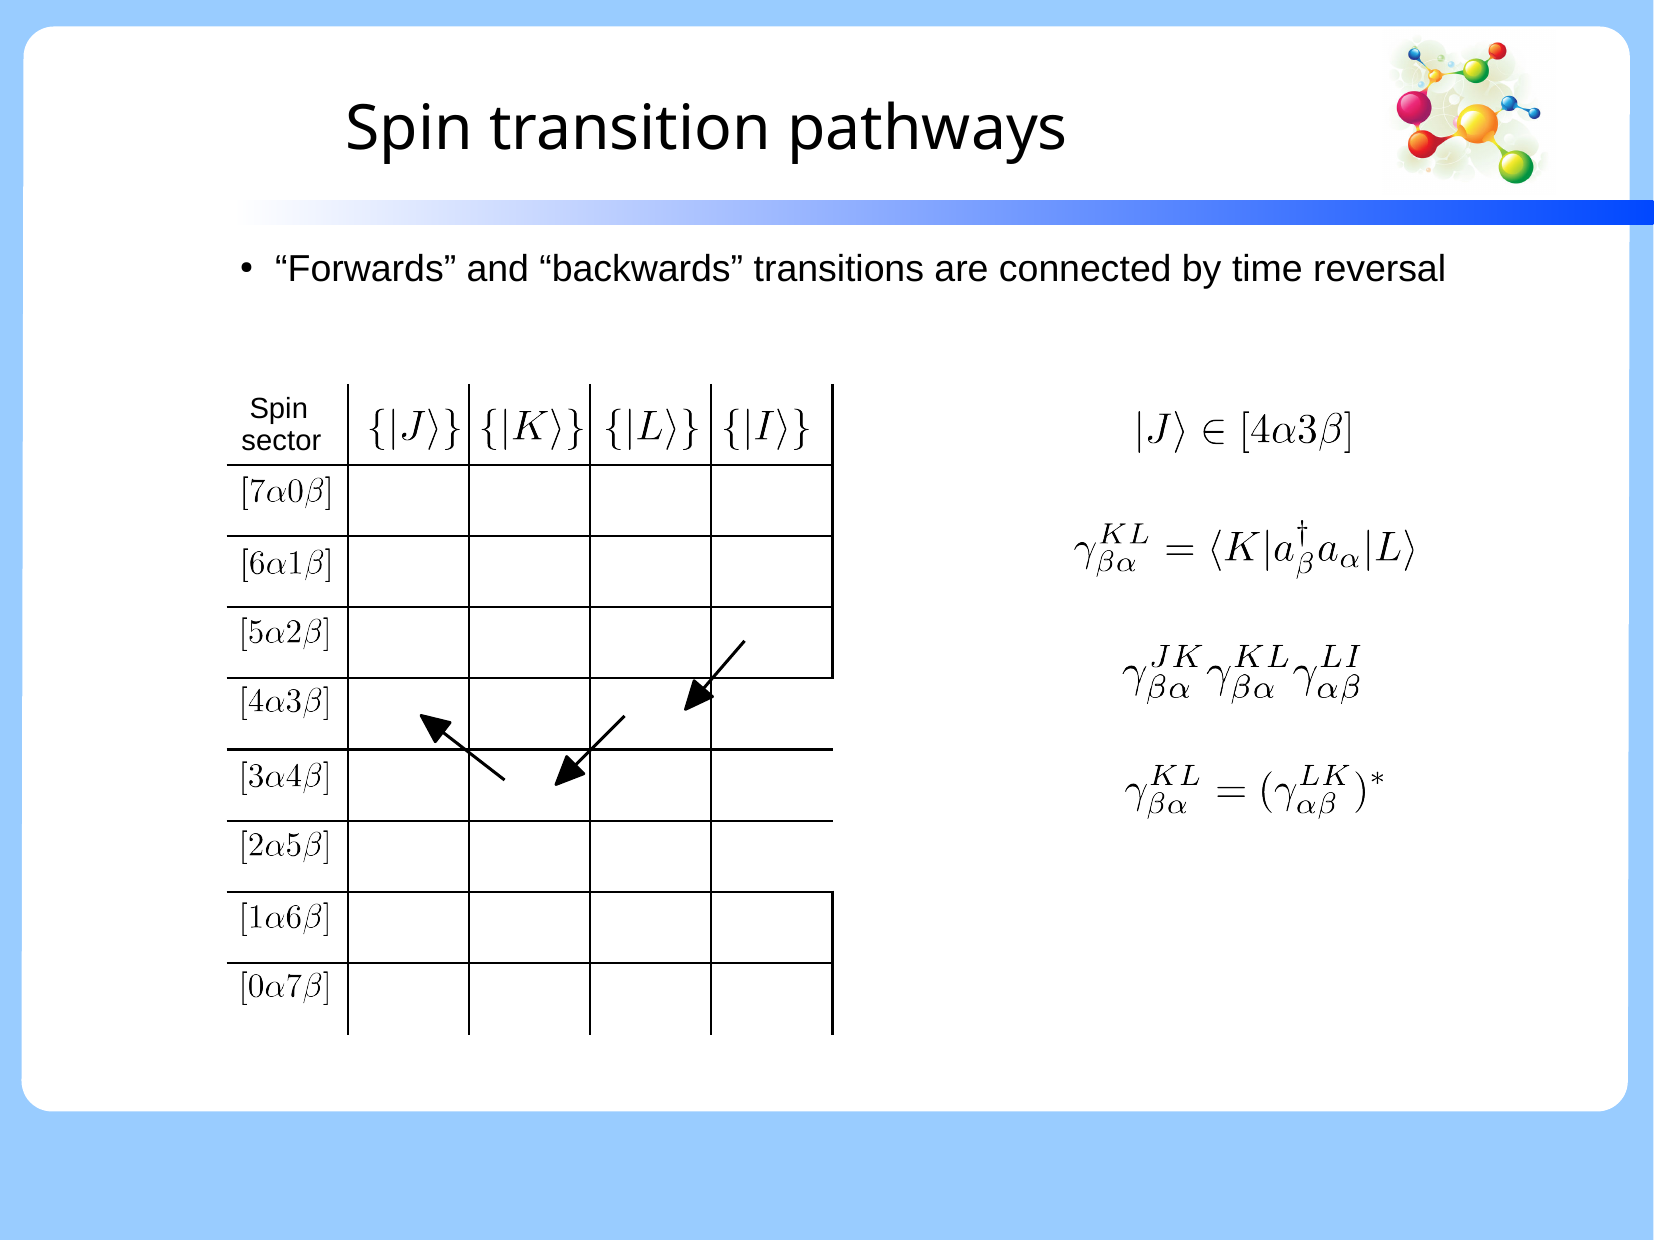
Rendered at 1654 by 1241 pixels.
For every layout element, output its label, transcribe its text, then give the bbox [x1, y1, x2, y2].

table_cell [712, 964, 831, 1035]
picture [605, 408, 698, 450]
table_cell [591, 893, 710, 962]
table_cell [227, 751, 347, 820]
table_cell [349, 822, 468, 891]
picture [243, 548, 330, 582]
table_header [470, 384, 589, 464]
picture [243, 476, 330, 510]
picture [242, 971, 328, 1005]
table_cell [227, 537, 347, 606]
picture [242, 617, 328, 651]
picture [1122, 644, 1361, 704]
picture [242, 761, 328, 795]
title Spin transition pathways [82, 49, 1332, 201]
table_cell [470, 466, 589, 535]
table_cell [591, 964, 710, 1035]
picture [242, 830, 328, 864]
table_cell [696, 679, 708, 685]
picture [1125, 764, 1383, 819]
picture [242, 686, 328, 720]
table_cell [349, 608, 468, 677]
picture [369, 408, 460, 450]
table_cell [591, 751, 710, 820]
table_cell [470, 893, 589, 962]
table_cell [349, 537, 468, 606]
table_cell [712, 822, 833, 891]
table_header [349, 384, 468, 464]
table_cell [349, 466, 468, 535]
table_cell [591, 537, 710, 606]
table_cell [227, 822, 347, 891]
table_cell [227, 964, 347, 1035]
table_cell [591, 466, 710, 535]
table_header Spin sector [227, 384, 347, 464]
table_header [712, 384, 831, 464]
table_cell [349, 751, 468, 820]
picture [1382, 29, 1556, 195]
table_cell [470, 964, 589, 1035]
table_cell [470, 679, 589, 748]
text_box “Forwards” and “backwards” transitions are connected by time reversal [225, 240, 1571, 297]
picture [242, 902, 328, 936]
table_cell [712, 893, 831, 962]
table_cell [470, 537, 589, 606]
picture [723, 408, 809, 450]
table_cell [227, 679, 347, 748]
table_cell [712, 537, 831, 606]
table_cell [470, 608, 589, 677]
table_header [591, 384, 710, 464]
table_cell [712, 466, 831, 535]
table_cell [227, 466, 347, 535]
table_cell [227, 608, 347, 677]
table_cell [712, 608, 831, 677]
table_cell [349, 893, 468, 962]
table_cell [591, 608, 710, 677]
picture [481, 408, 583, 450]
table_cell [470, 751, 589, 820]
table_cell [349, 679, 468, 748]
table_cell [591, 679, 710, 748]
table_cell [349, 964, 468, 1035]
picture [1074, 520, 1414, 579]
table_cell [470, 822, 589, 891]
table_cell [956, 201, 961, 224]
table_cell [591, 822, 710, 891]
table_cell [873, 201, 877, 224]
picture [1138, 410, 1351, 453]
table_cell [712, 679, 833, 748]
table_cell [227, 893, 347, 962]
table_cell [712, 751, 833, 820]
